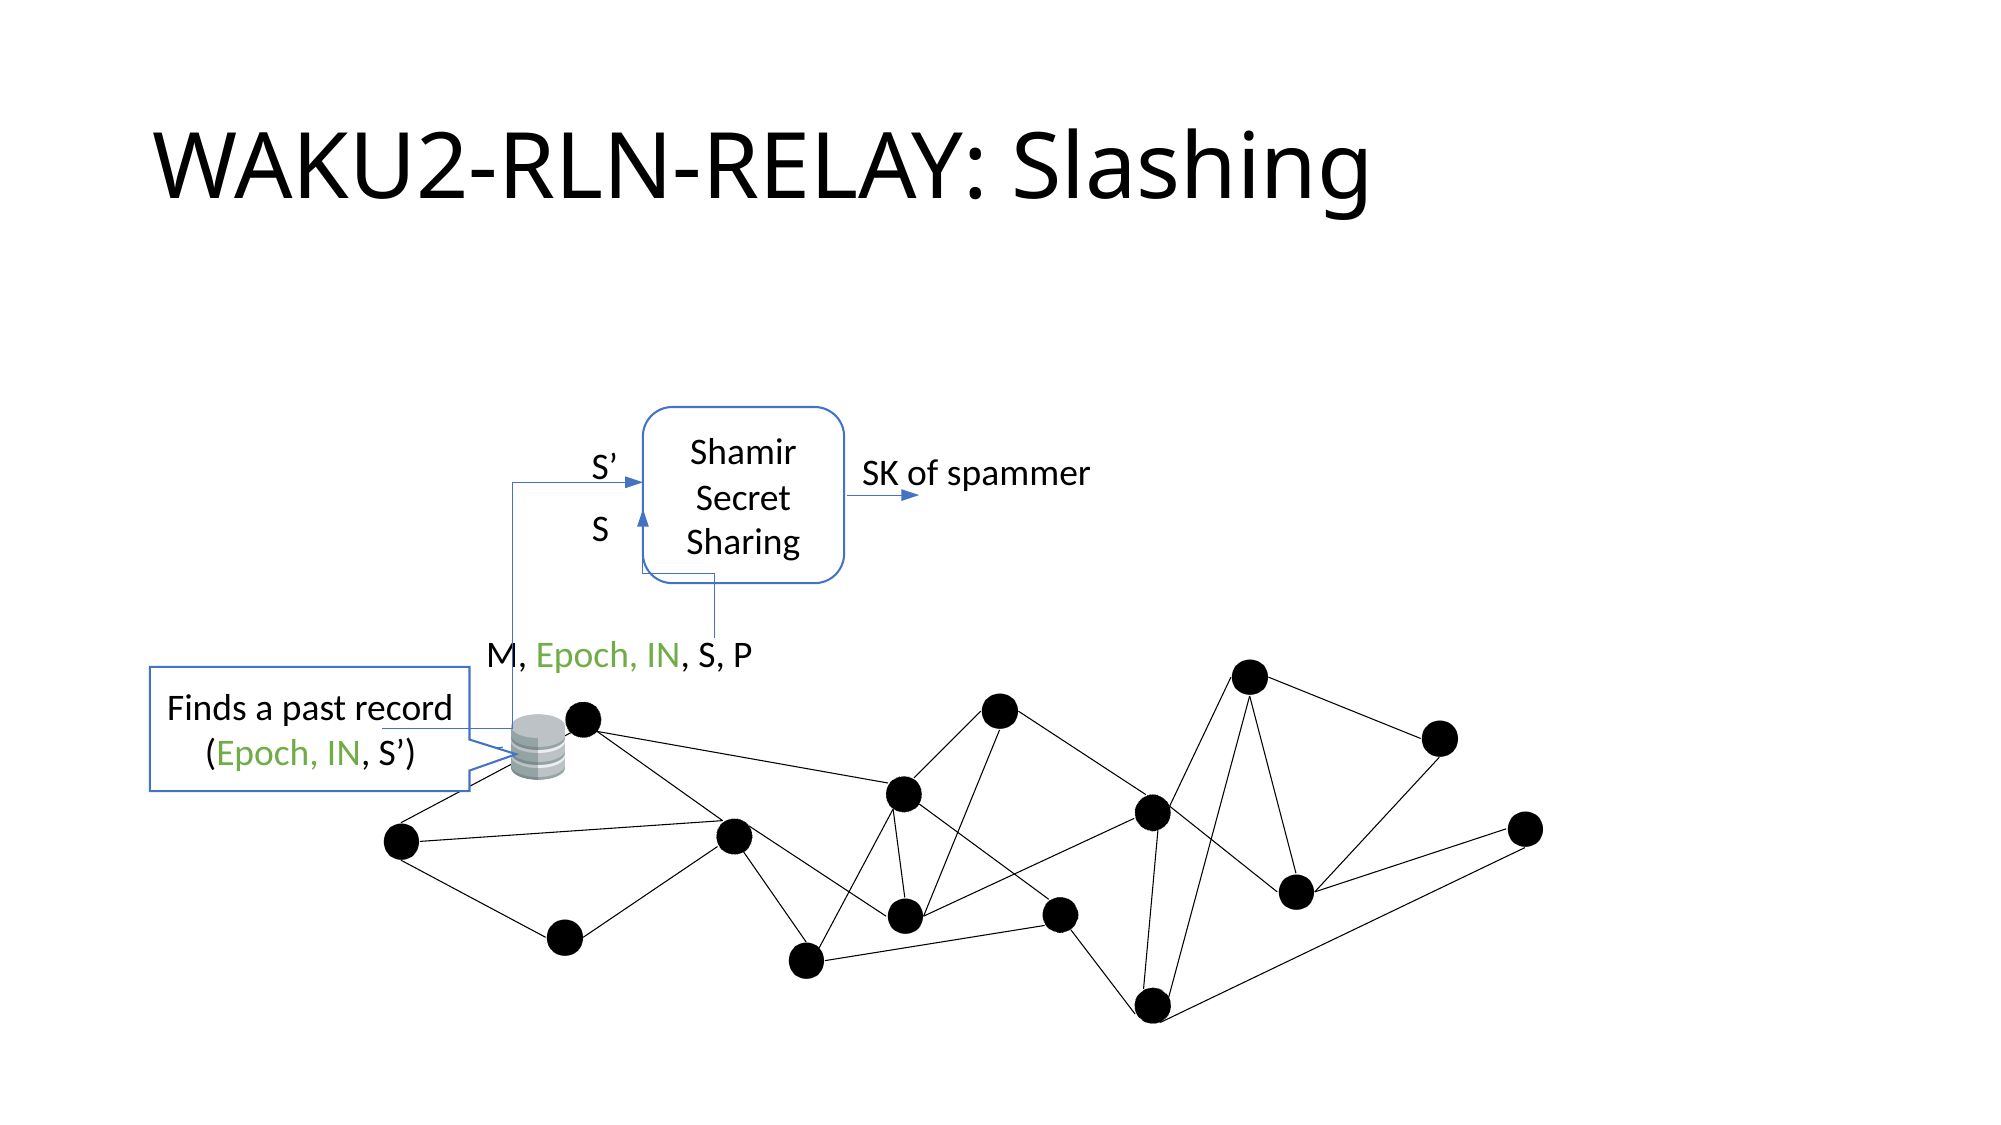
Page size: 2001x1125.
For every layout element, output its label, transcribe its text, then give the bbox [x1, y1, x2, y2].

picture [1277, 873, 1315, 911]
title WAKU2-RLN-RELAY: Slashing [137, 59, 1863, 278]
picture [787, 941, 825, 980]
text_box [149, 666, 470, 792]
picture [545, 918, 584, 957]
text_box Shamir Secret Sharing [650, 574, 714, 584]
picture [707, 810, 760, 863]
picture [1230, 658, 1269, 696]
picture [1033, 888, 1086, 941]
text_box Shamir Secret Sharing [642, 407, 845, 584]
picture [502, 711, 512, 728]
picture [980, 692, 1019, 730]
picture [1506, 810, 1544, 848]
picture [1126, 980, 1177, 1031]
text_box SK of spammer [847, 496, 901, 501]
text_box M, Epoch, IN, S, P [513, 622, 768, 683]
picture [382, 822, 420, 861]
picture [1420, 719, 1459, 758]
text_box M, Epoch, IN, S, P [471, 622, 512, 683]
text_box SK of spammer [847, 440, 1109, 501]
picture [1128, 788, 1176, 837]
text_box S’ [577, 434, 633, 495]
picture [502, 692, 610, 783]
text_box Finds a past record (Epoch, IN, S’) [150, 675, 471, 780]
picture [877, 767, 930, 820]
text_box S [577, 496, 624, 557]
text_box [471, 740, 517, 771]
picture [886, 897, 924, 935]
